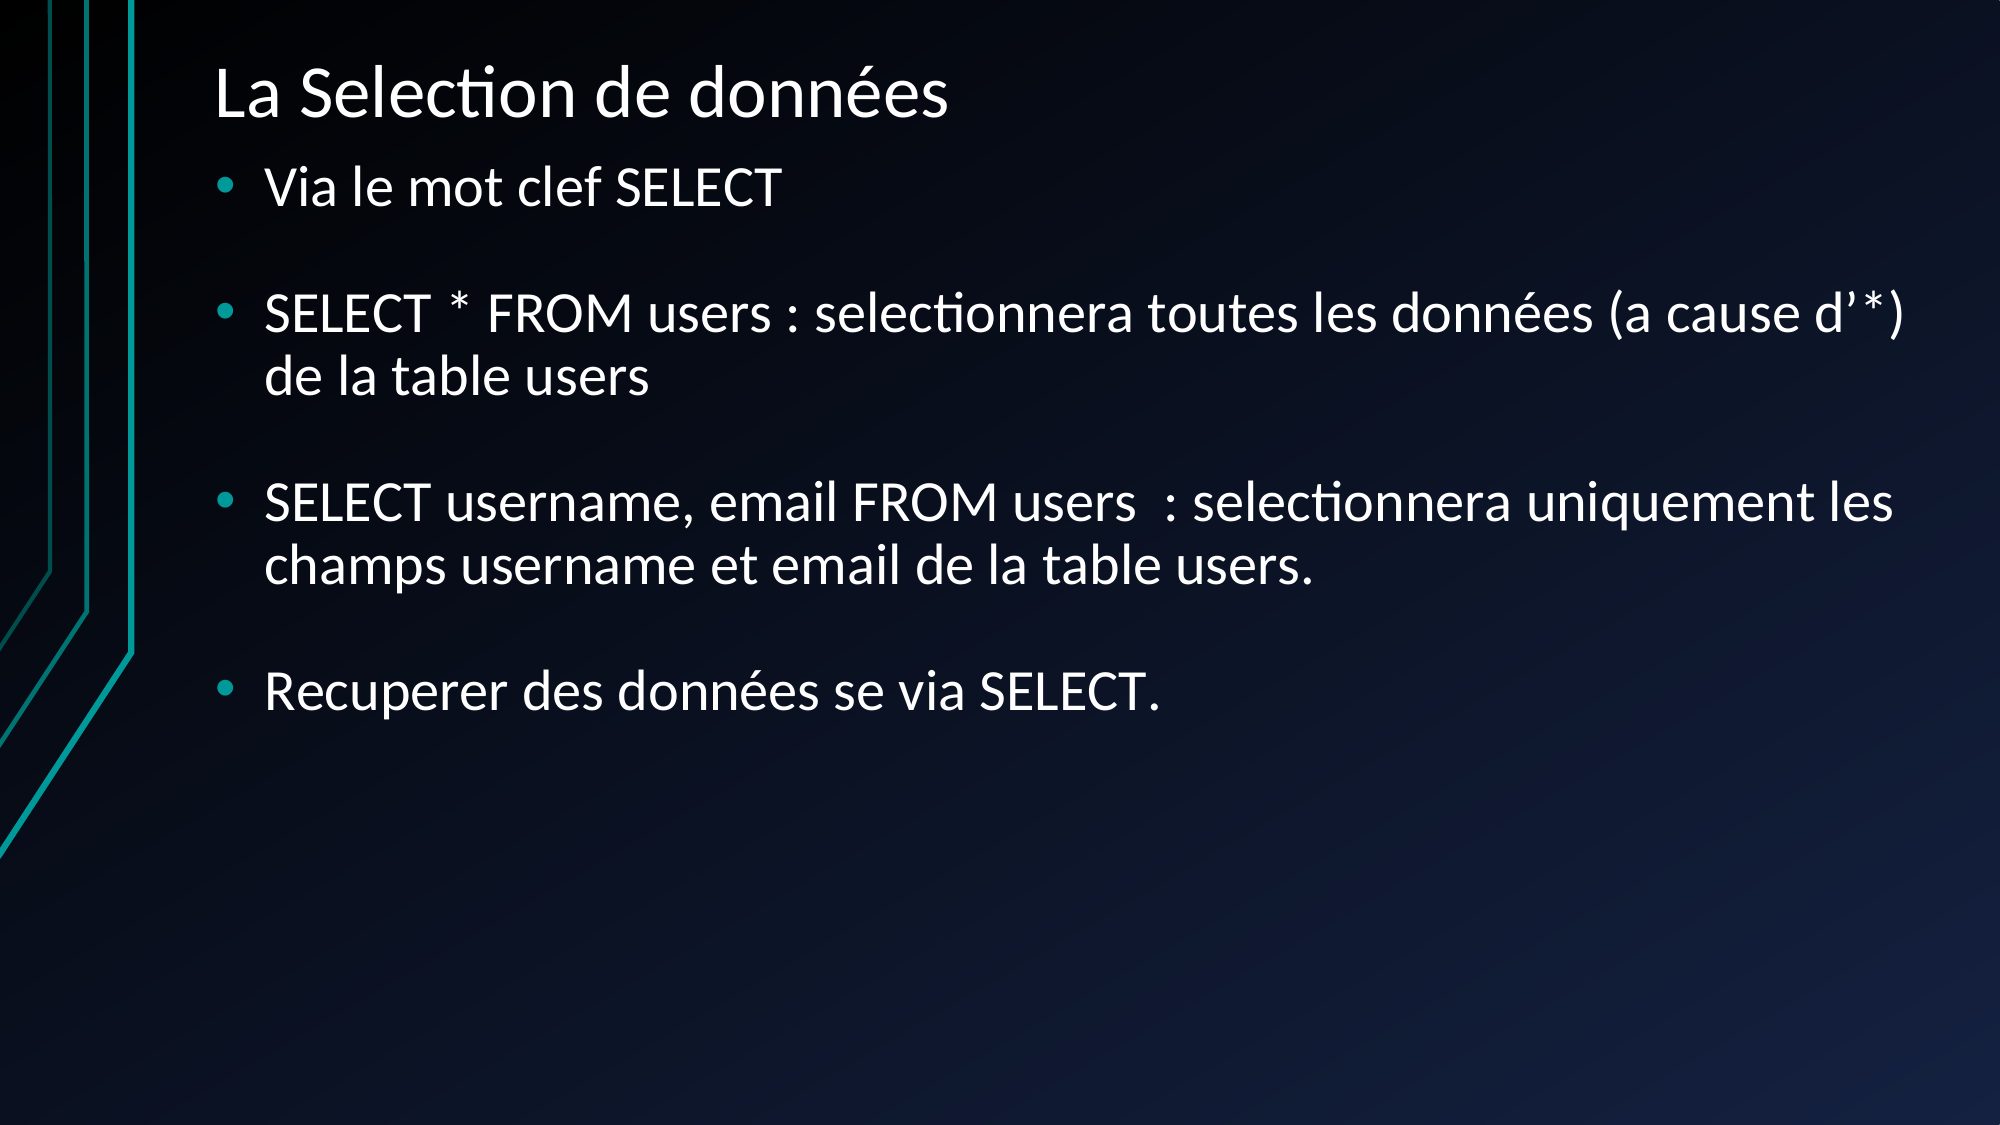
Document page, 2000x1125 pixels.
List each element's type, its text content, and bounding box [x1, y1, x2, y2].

text_box La Selection de données [200, 45, 1900, 148]
text_box Via le mot clef SELECT SELECT * FROM users : selectionnera toutes les données (a cause d’*) de la table users SELECT username, email FROM users : selectionnera uniquement les champs username et email de la table users. Recuperer des données se via SELECT. [199, 148, 1957, 1011]
